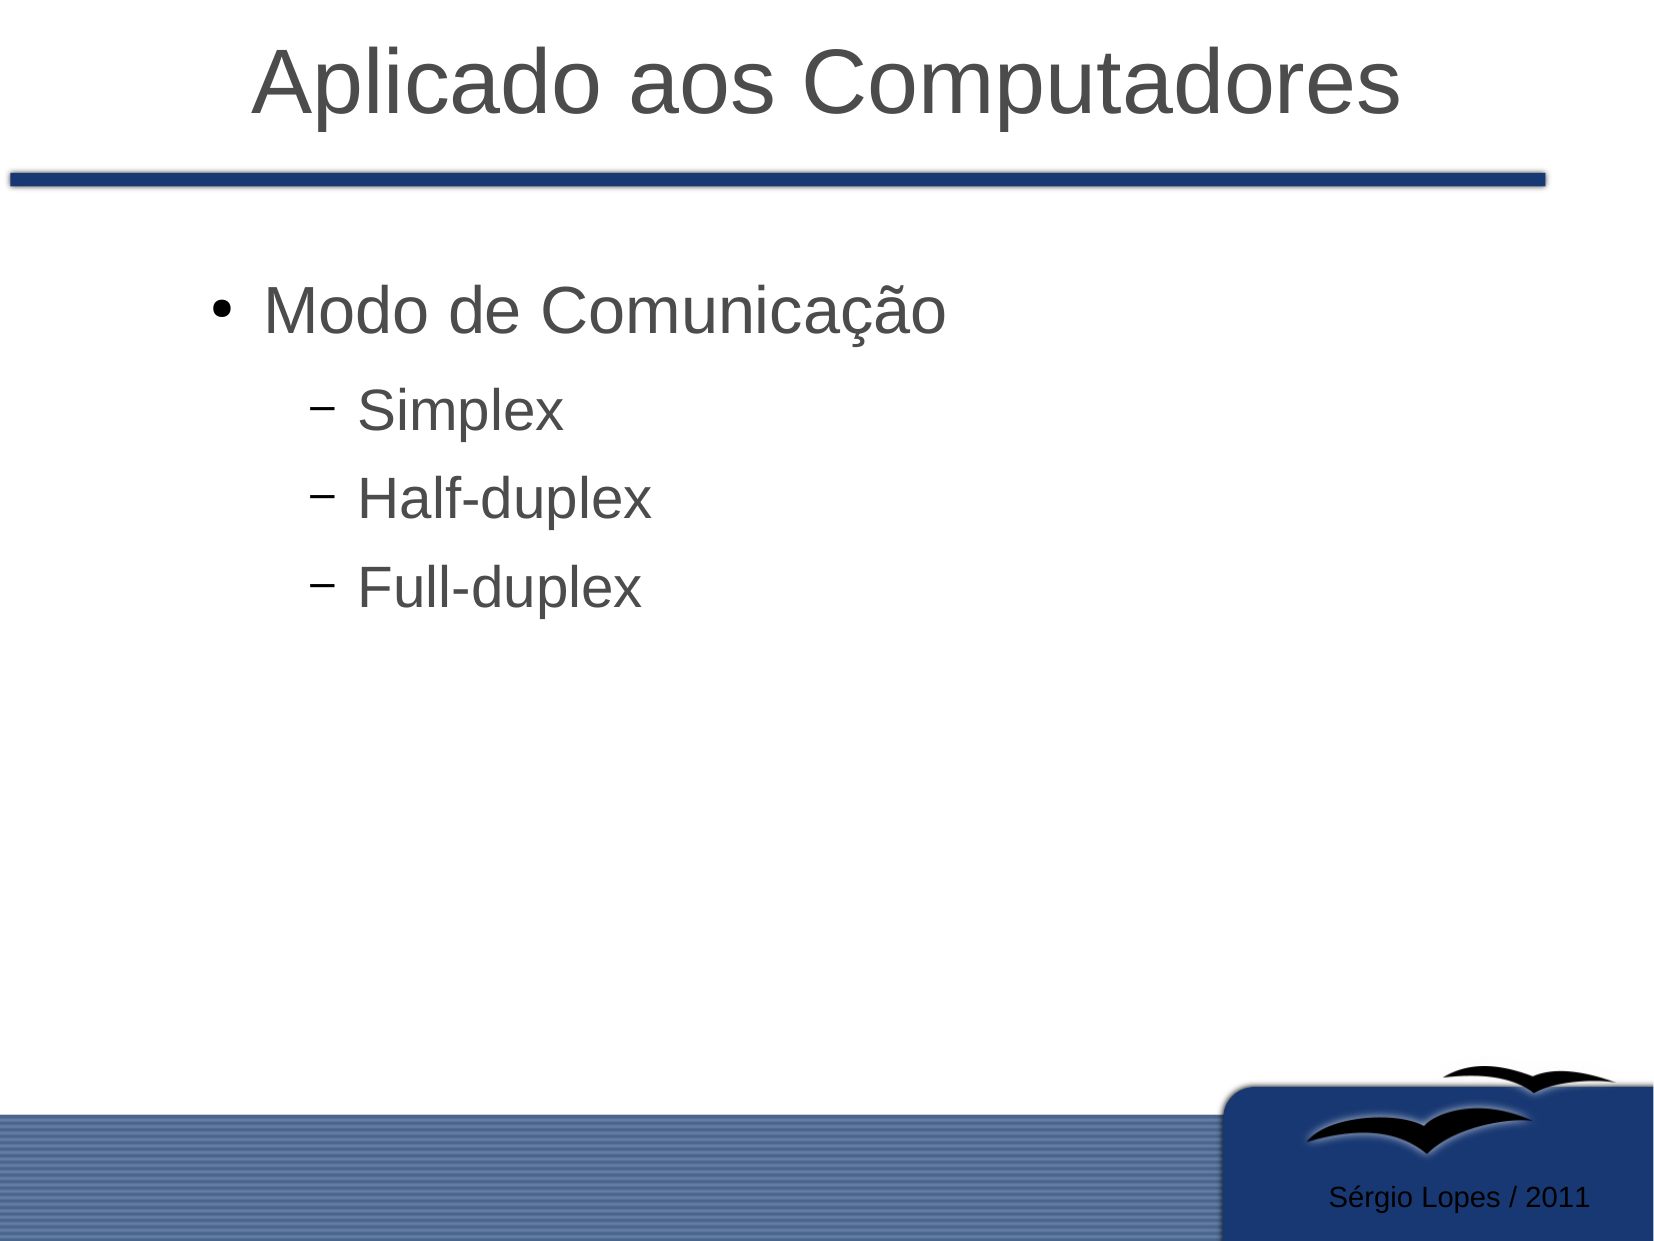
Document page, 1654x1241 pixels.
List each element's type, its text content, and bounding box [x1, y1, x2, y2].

text_box Sérgio Lopes / 2011 [1328, 1181, 1588, 1214]
list Modo de Comunicação Simplex Half-duplex Full-duplex [121, 273, 1534, 1056]
title Aplicado aos Computadores [121, 0, 1534, 164]
picture [0, 0, 1654, 1241]
